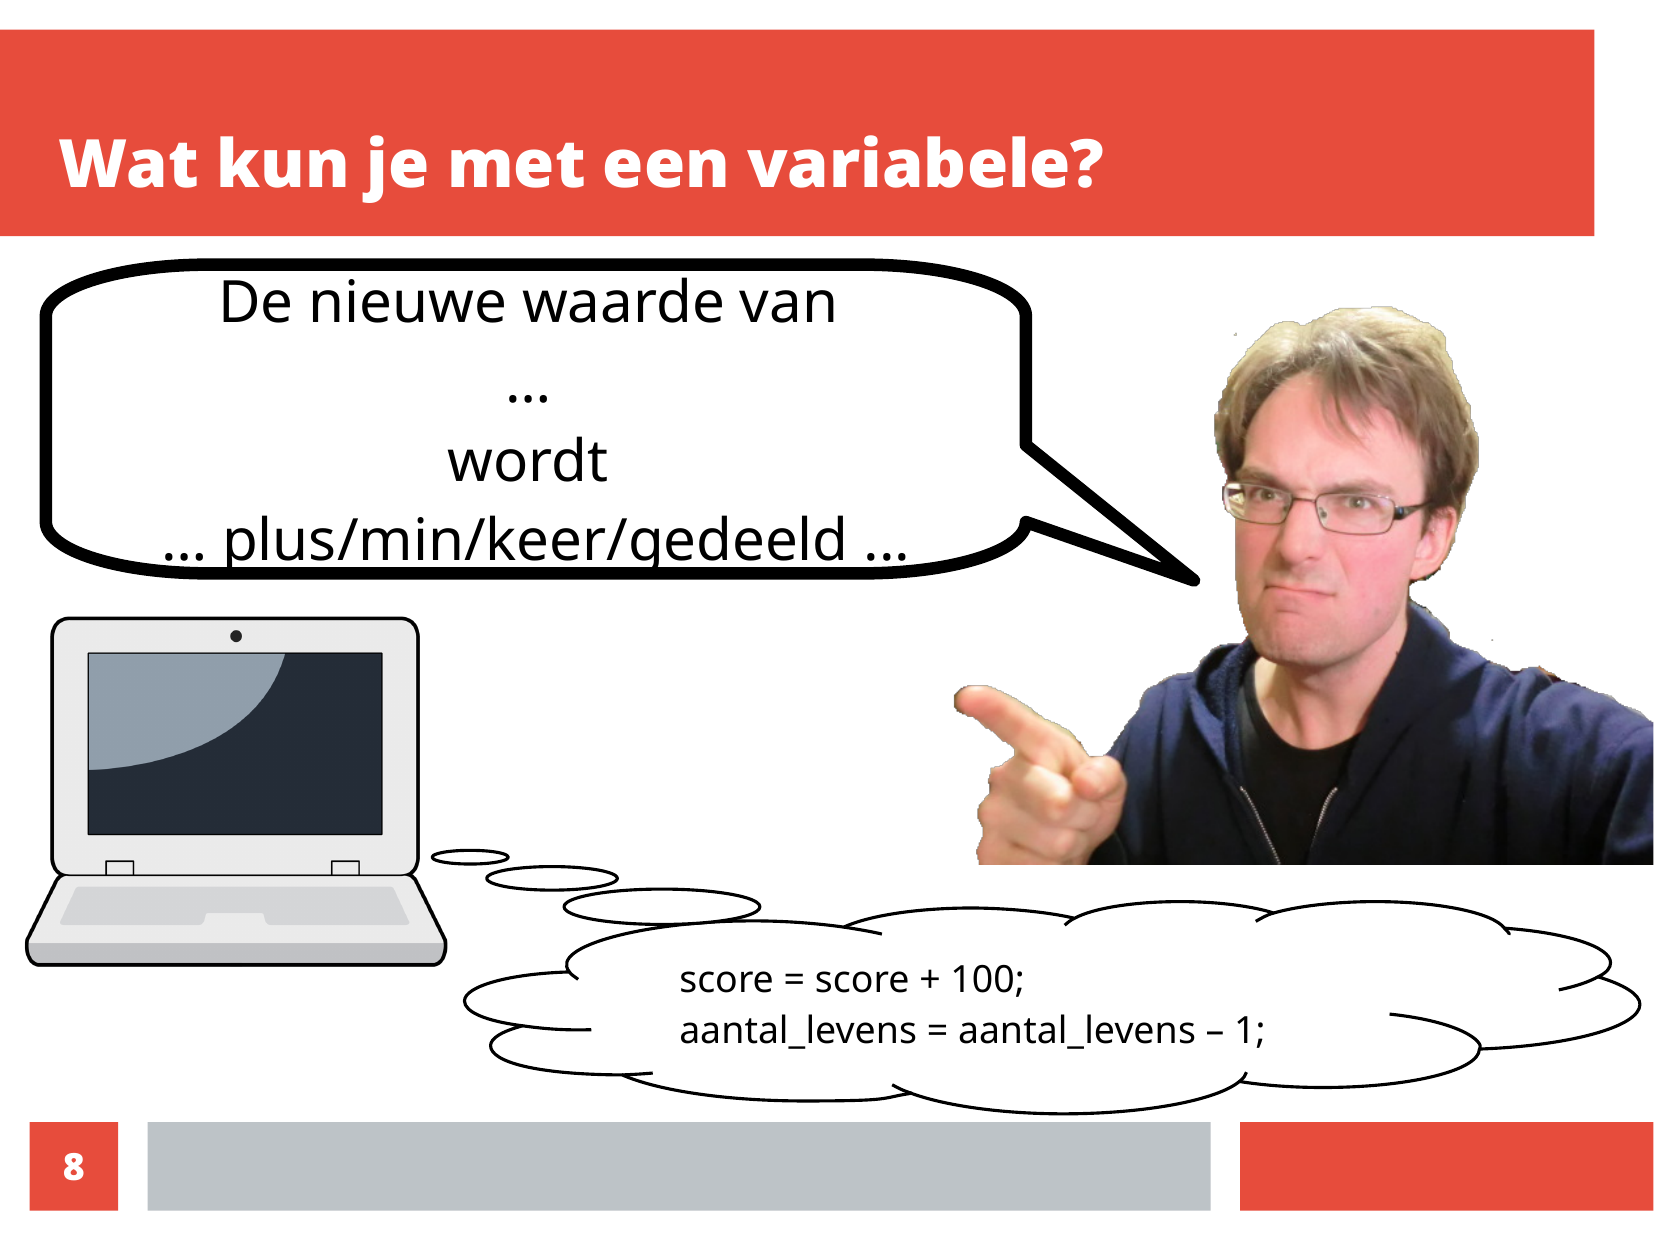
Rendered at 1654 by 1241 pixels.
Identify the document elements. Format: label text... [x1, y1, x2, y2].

title Wat kun je met een variabele? [59, 59, 1595, 207]
picture [949, 303, 1654, 865]
picture [0, 573, 537, 1016]
text_box De nieuwe waarde van … wordt … plus/min/keer/gedeeld ... [45, 264, 1195, 581]
text_box score = score + 100; aantal_levens = aantal_levens – 1; [480, 889, 1640, 1114]
text_box score = score + 100; aantal_levens = aantal_levens – 1; [537, 866, 618, 891]
